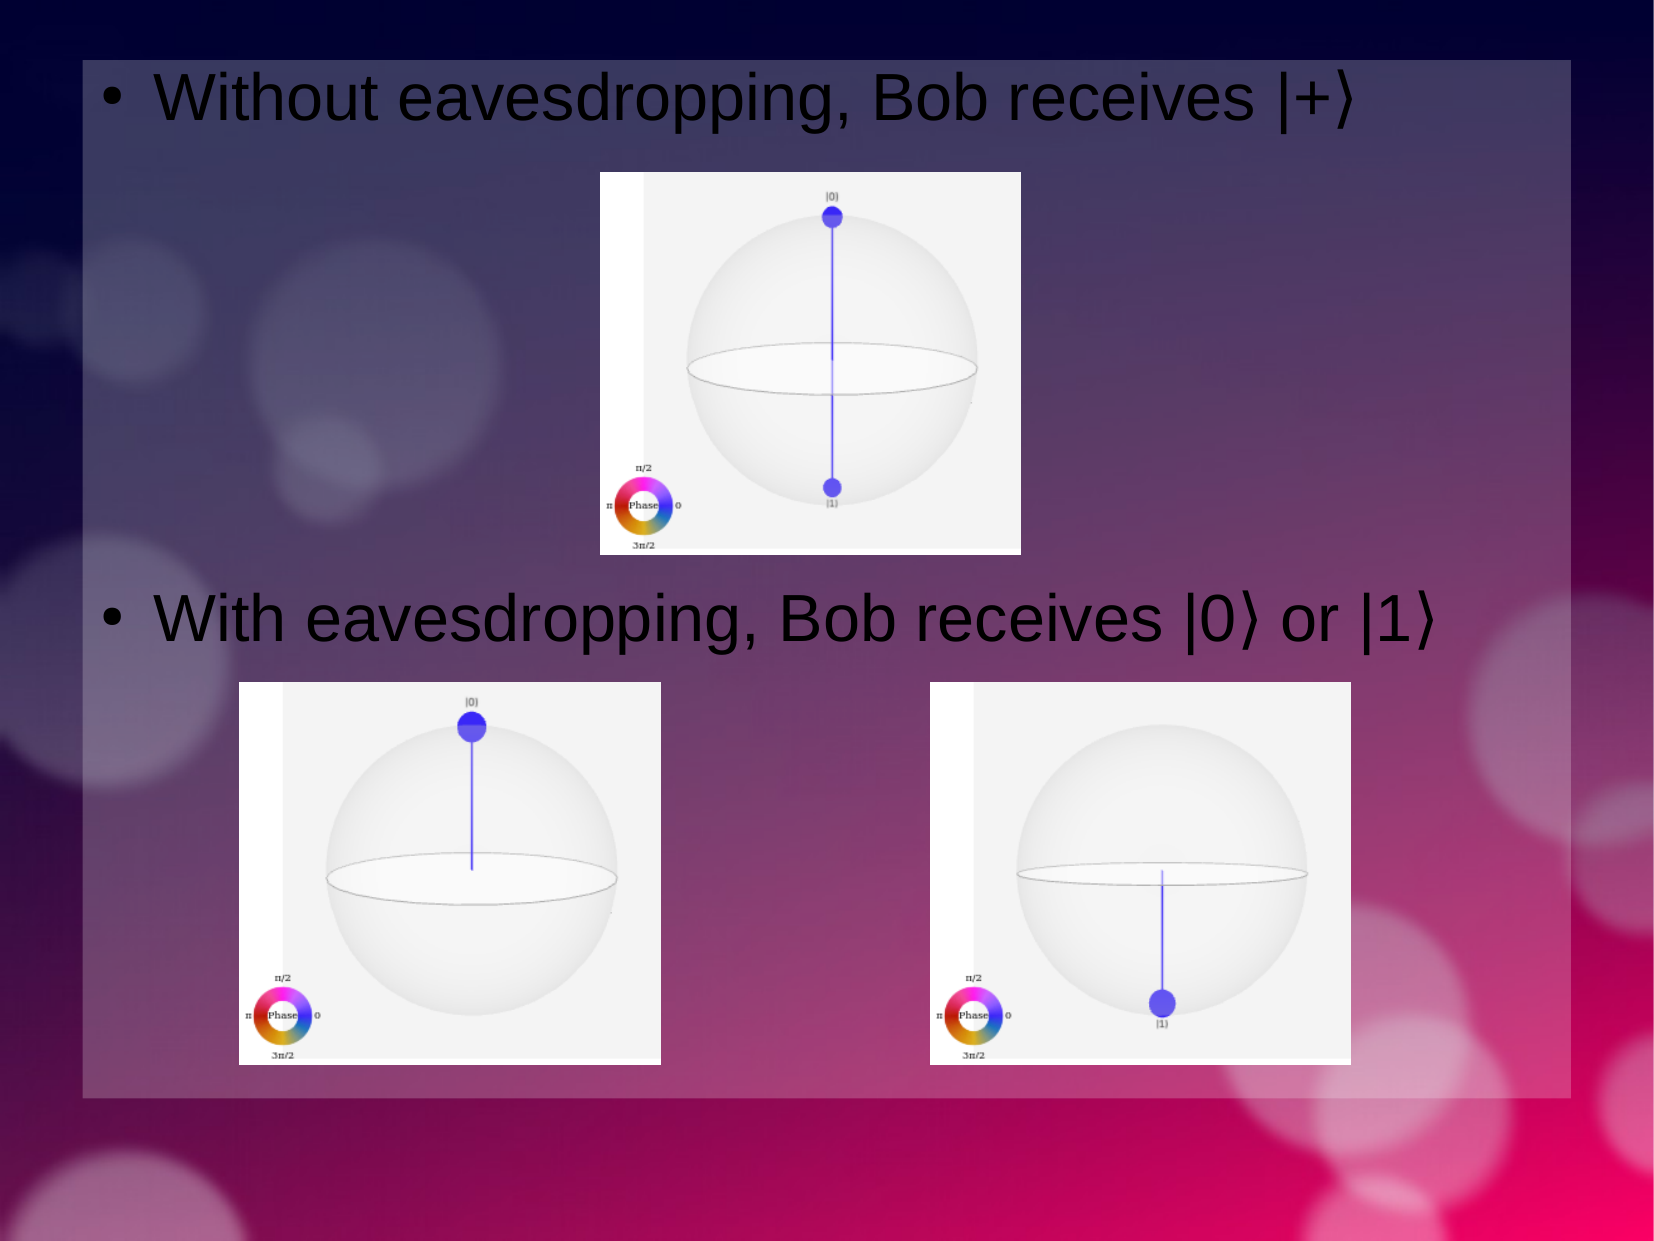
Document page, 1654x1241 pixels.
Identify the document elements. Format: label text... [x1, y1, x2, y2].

list Without eavesdropping, Bob receives |+⟩ With eavesdropping, Bob receives |0⟩ or |1⟩ [82, 60, 1571, 1099]
picture [0, 0, 1654, 1241]
